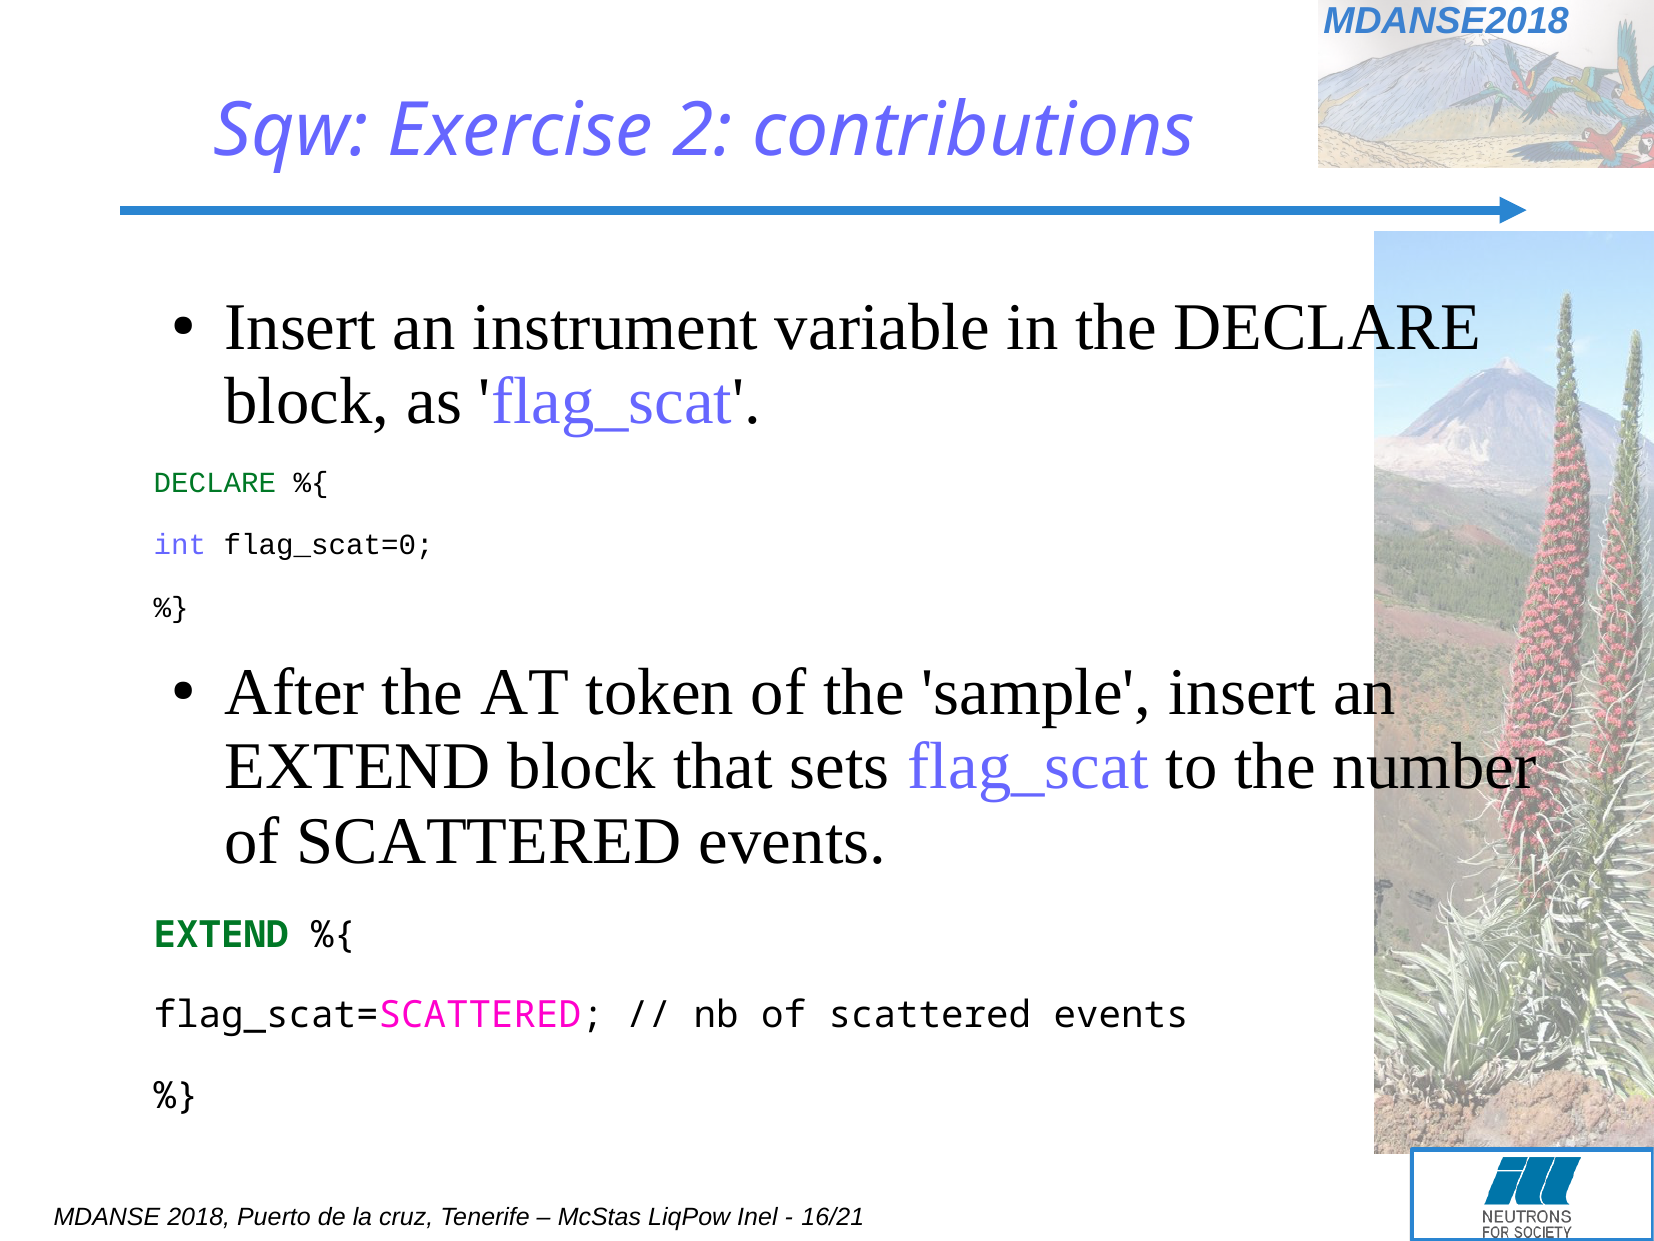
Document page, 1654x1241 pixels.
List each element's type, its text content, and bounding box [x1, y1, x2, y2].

title Sqw: Exercise 2: contributions [82, 5, 1328, 248]
picture [1479, 1153, 1583, 1241]
list Insert an instrument variable in the DECLARE block, as 'flag_scat'. DECLARE %{ int flag_scat=0; %} After the AT token of the 'sample', insert an EXTEND block that sets flag_scat to the number of SCATTERED events. EXTEND %{ flag_scat=SCATTERED; // nb of scattered events %} [82, 290, 1571, 1108]
